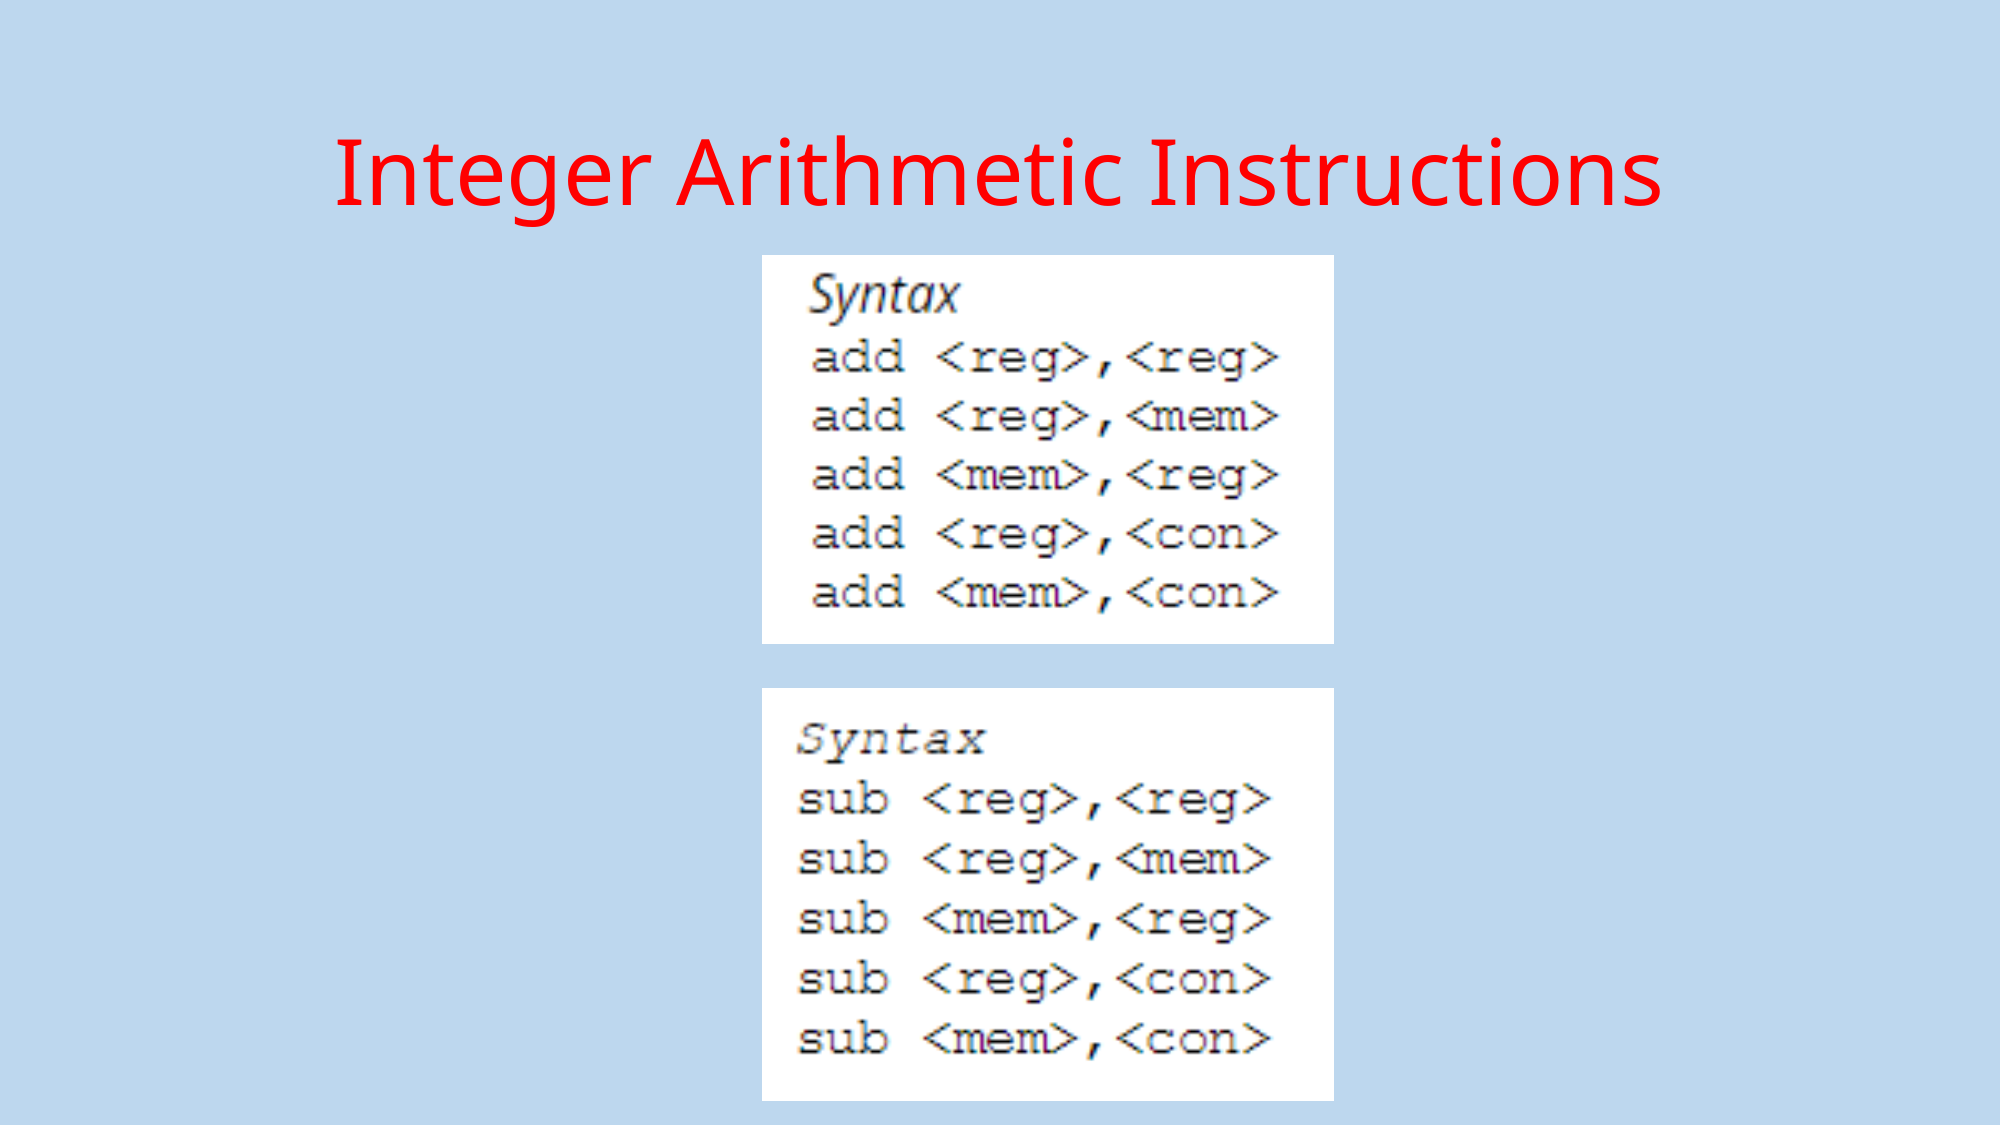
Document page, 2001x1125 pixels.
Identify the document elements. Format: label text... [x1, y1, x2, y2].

title Integer Arithmetic Instructions [137, 59, 1863, 278]
picture [762, 688, 1334, 1101]
picture [762, 255, 1334, 644]
